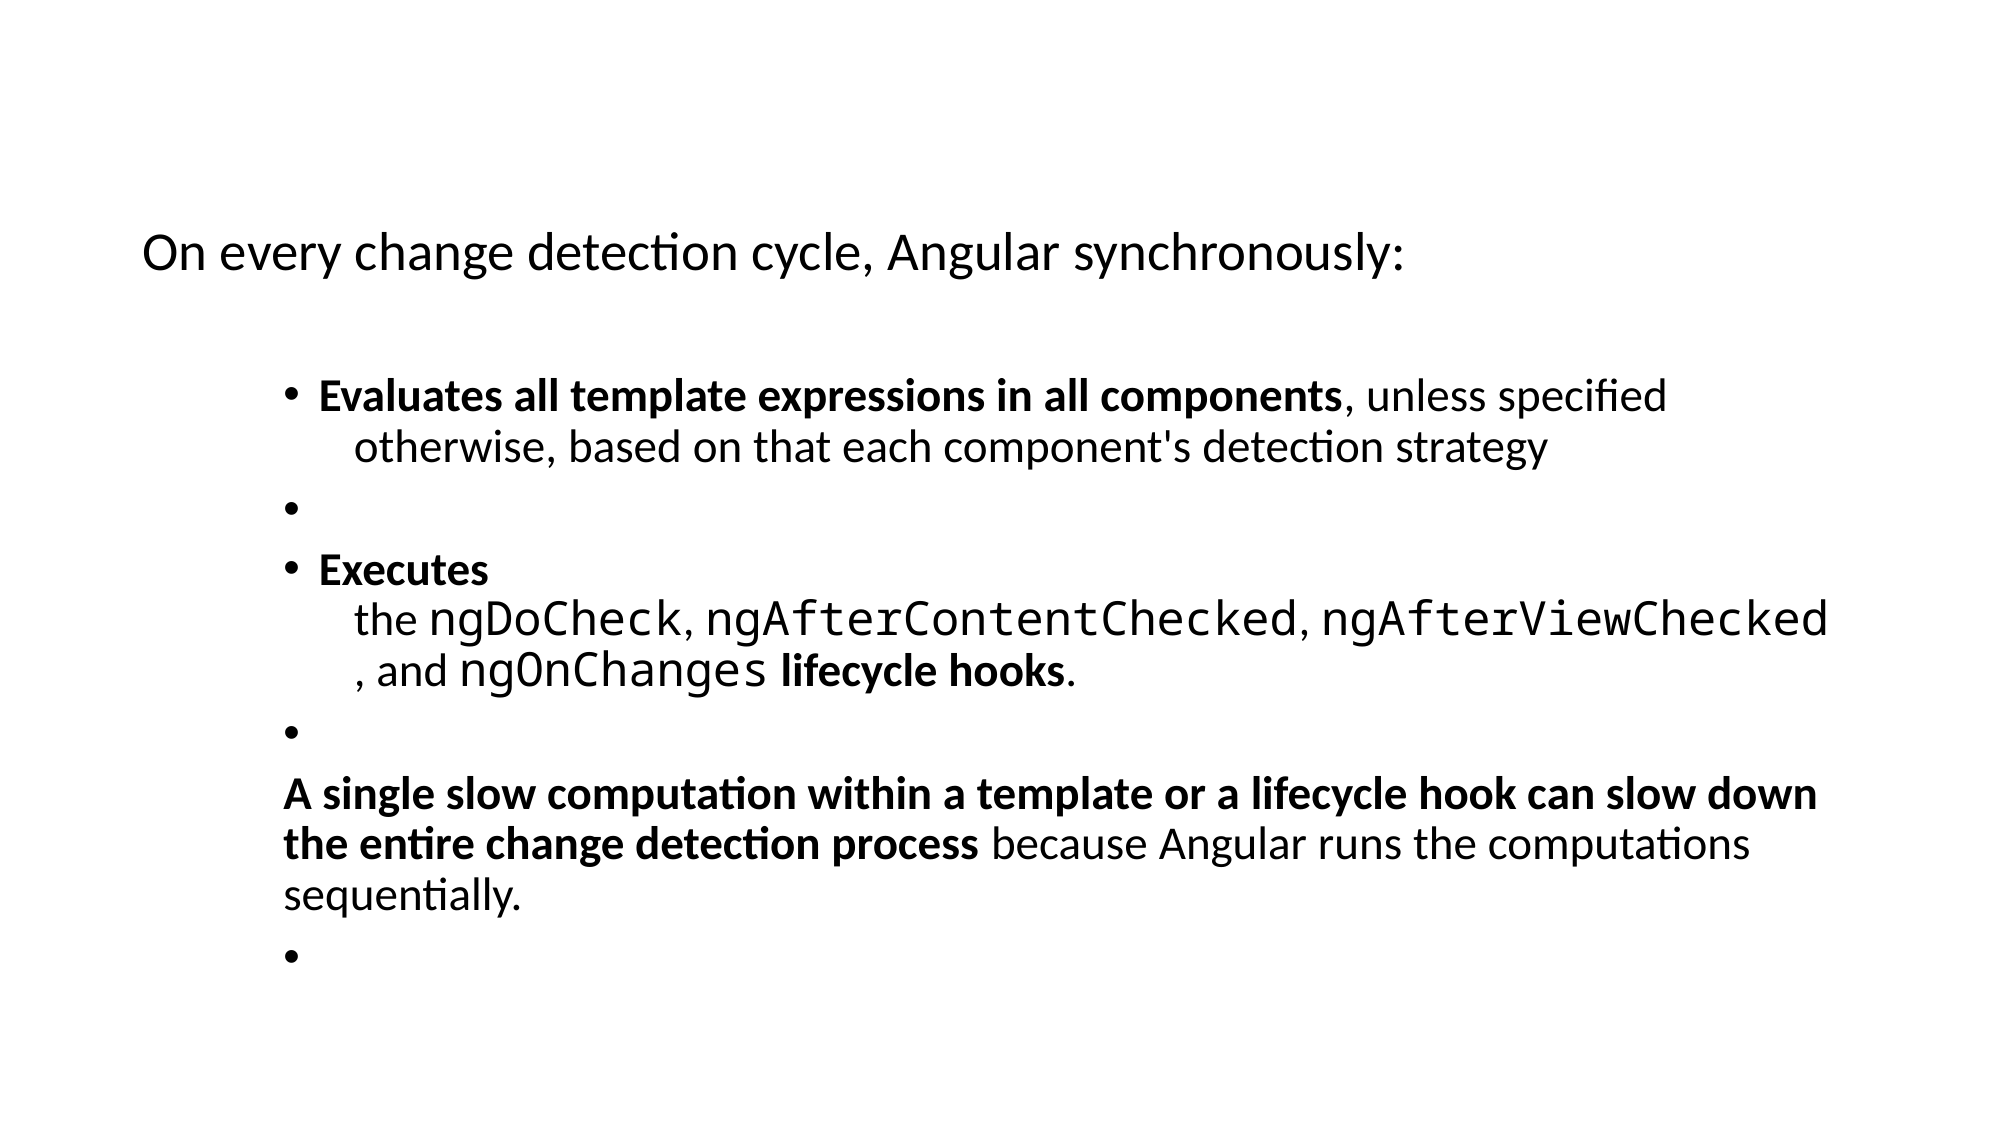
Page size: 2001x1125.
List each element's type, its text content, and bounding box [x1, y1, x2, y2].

list On every change detection cycle, Angular synchronously: Evaluates all template expressions in all components, unless specified otherwise, based on that each component's detection strategy Executes the ngDoCheck, ngAfterContentChecked, ngAfterViewChecked, and ngOnChanges lifecycle hooks. A single slow computation within a template or a lifecycle hook can slow down the entire change detection process because Angular runs the computations sequentially. [127, 216, 1853, 930]
